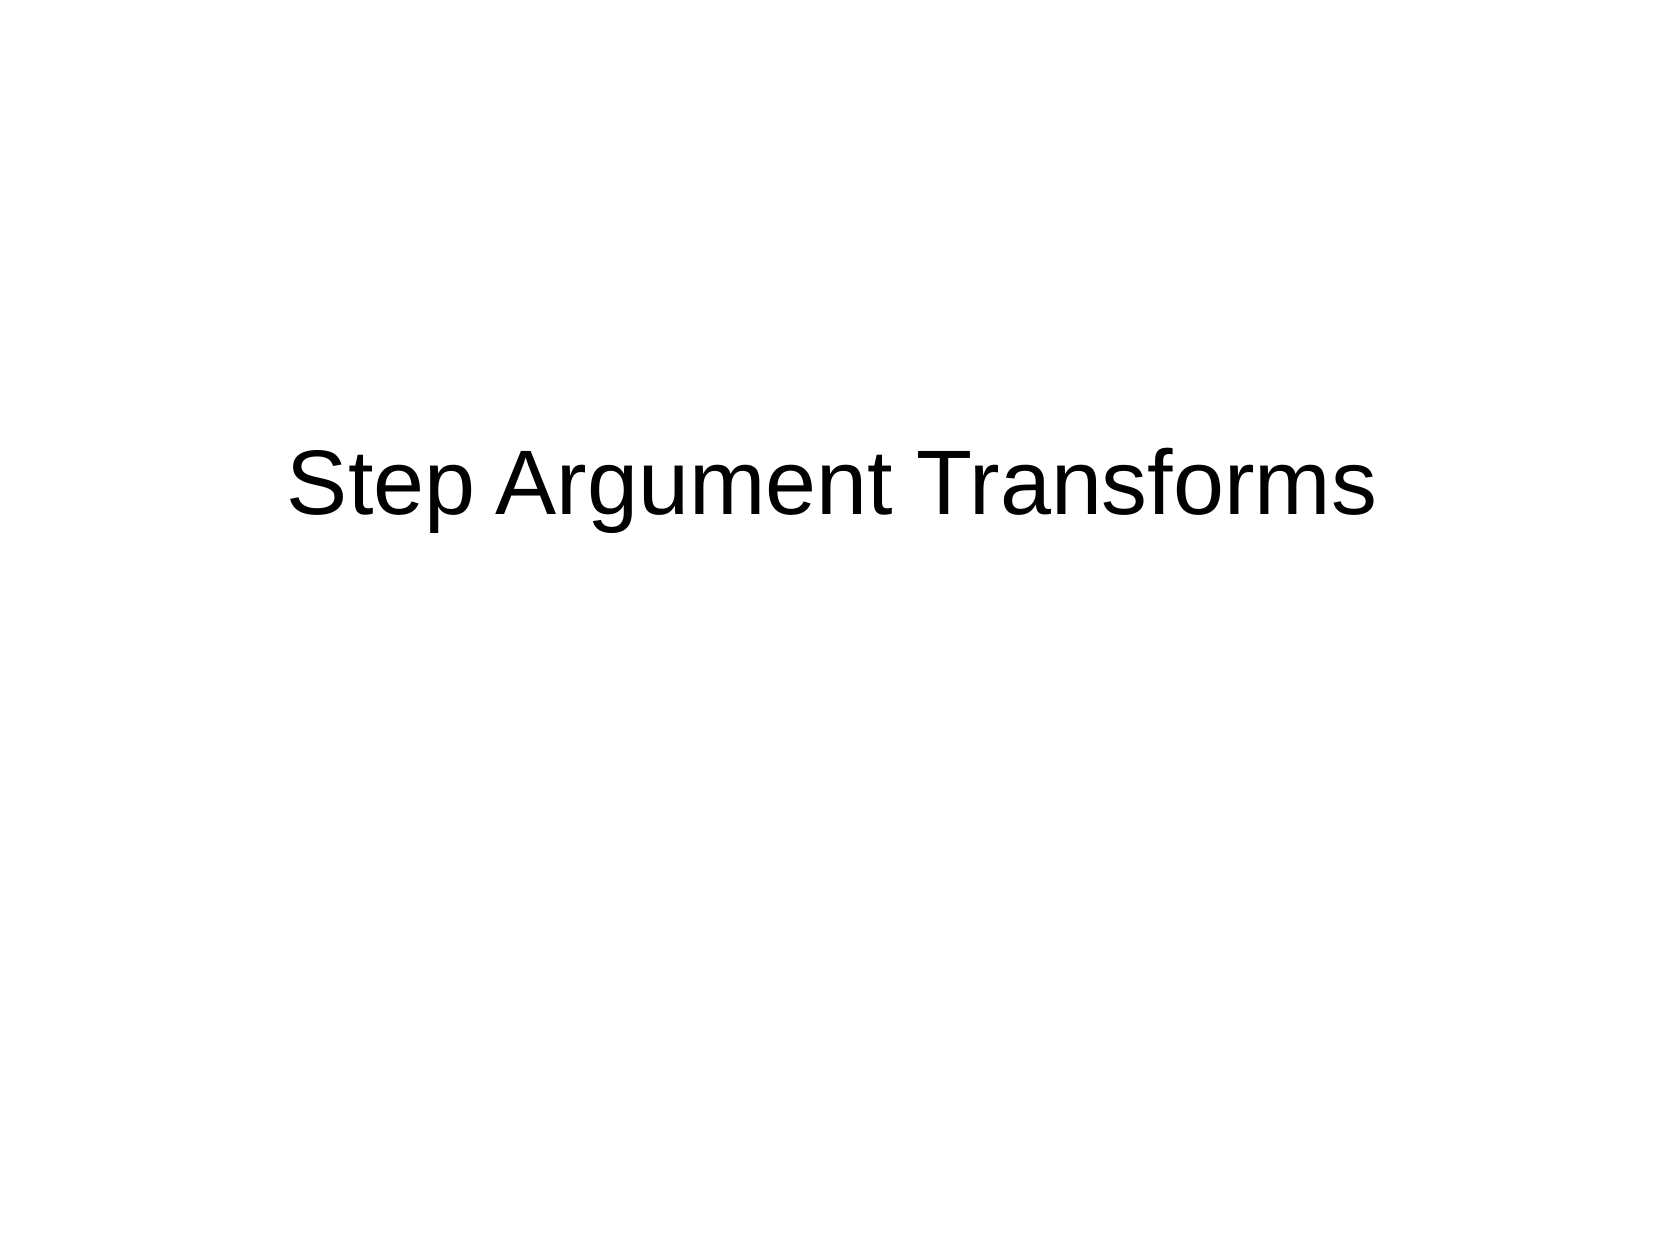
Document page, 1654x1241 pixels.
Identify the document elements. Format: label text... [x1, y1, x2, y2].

title Step Argument Transforms [88, 383, 1577, 582]
